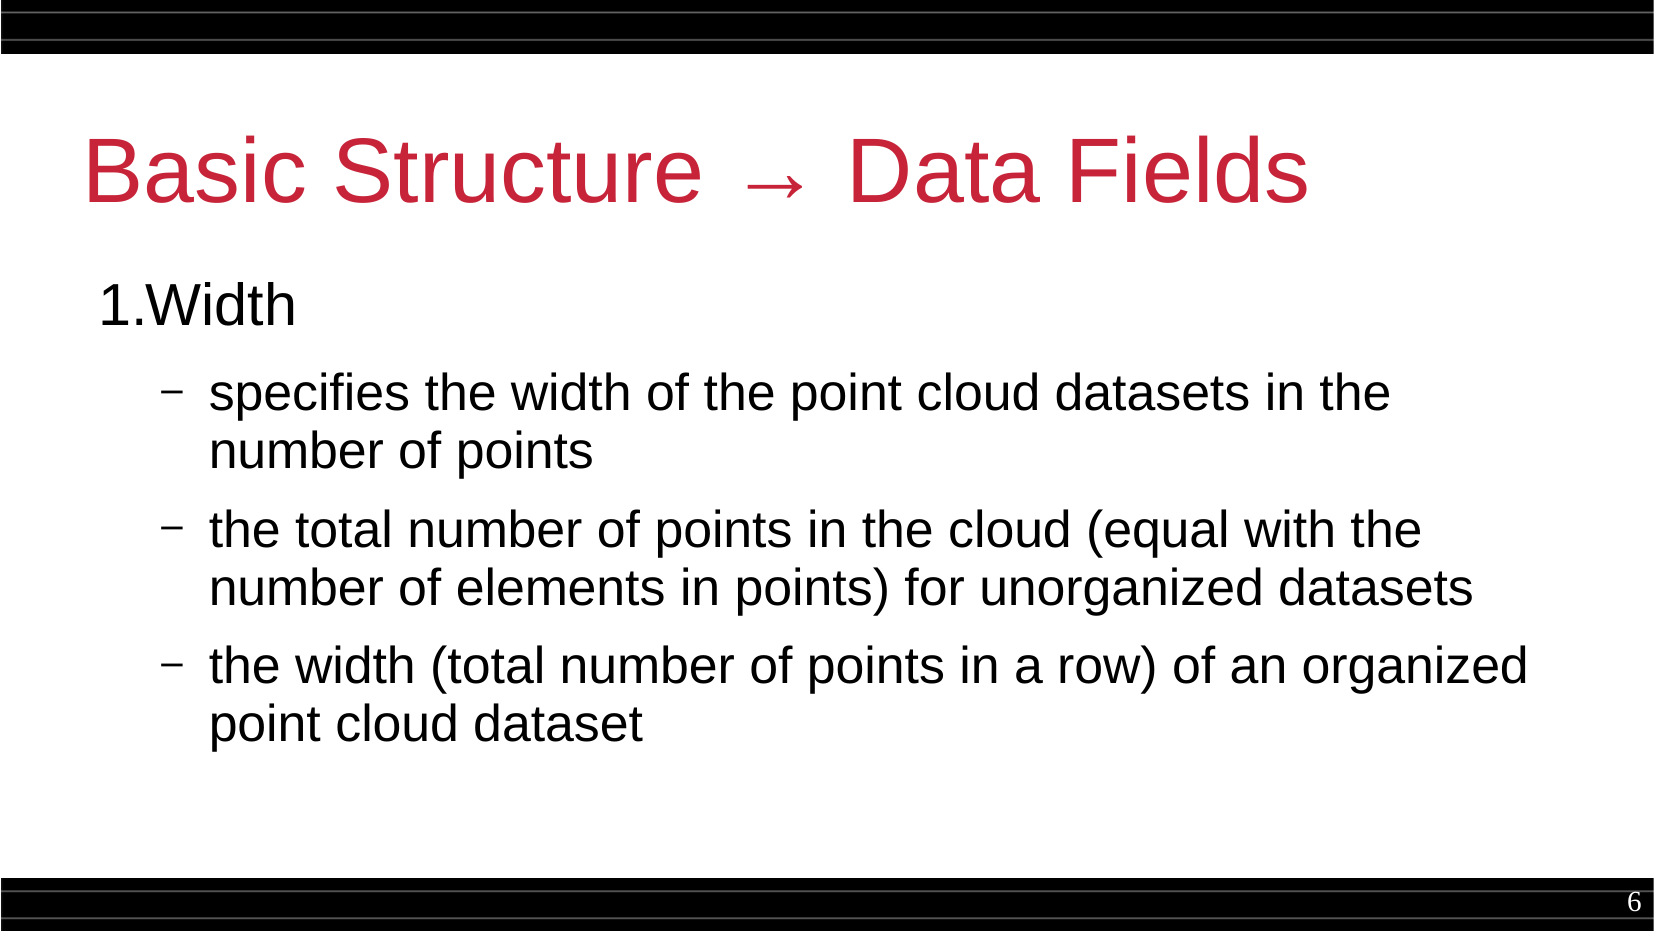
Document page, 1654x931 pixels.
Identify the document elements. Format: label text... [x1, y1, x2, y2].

title Basic Structure → Data Fields [82, 92, 1571, 249]
picture [1, 878, 1654, 931]
list Width specifies the width of the point cloud datasets in the number of points the total number of points in the cloud (equal with the number of elements in points) for unorganized datasets the width (total number of points in a row) of an organized point cloud dataset [82, 271, 1571, 758]
picture [1, 0, 1654, 54]
